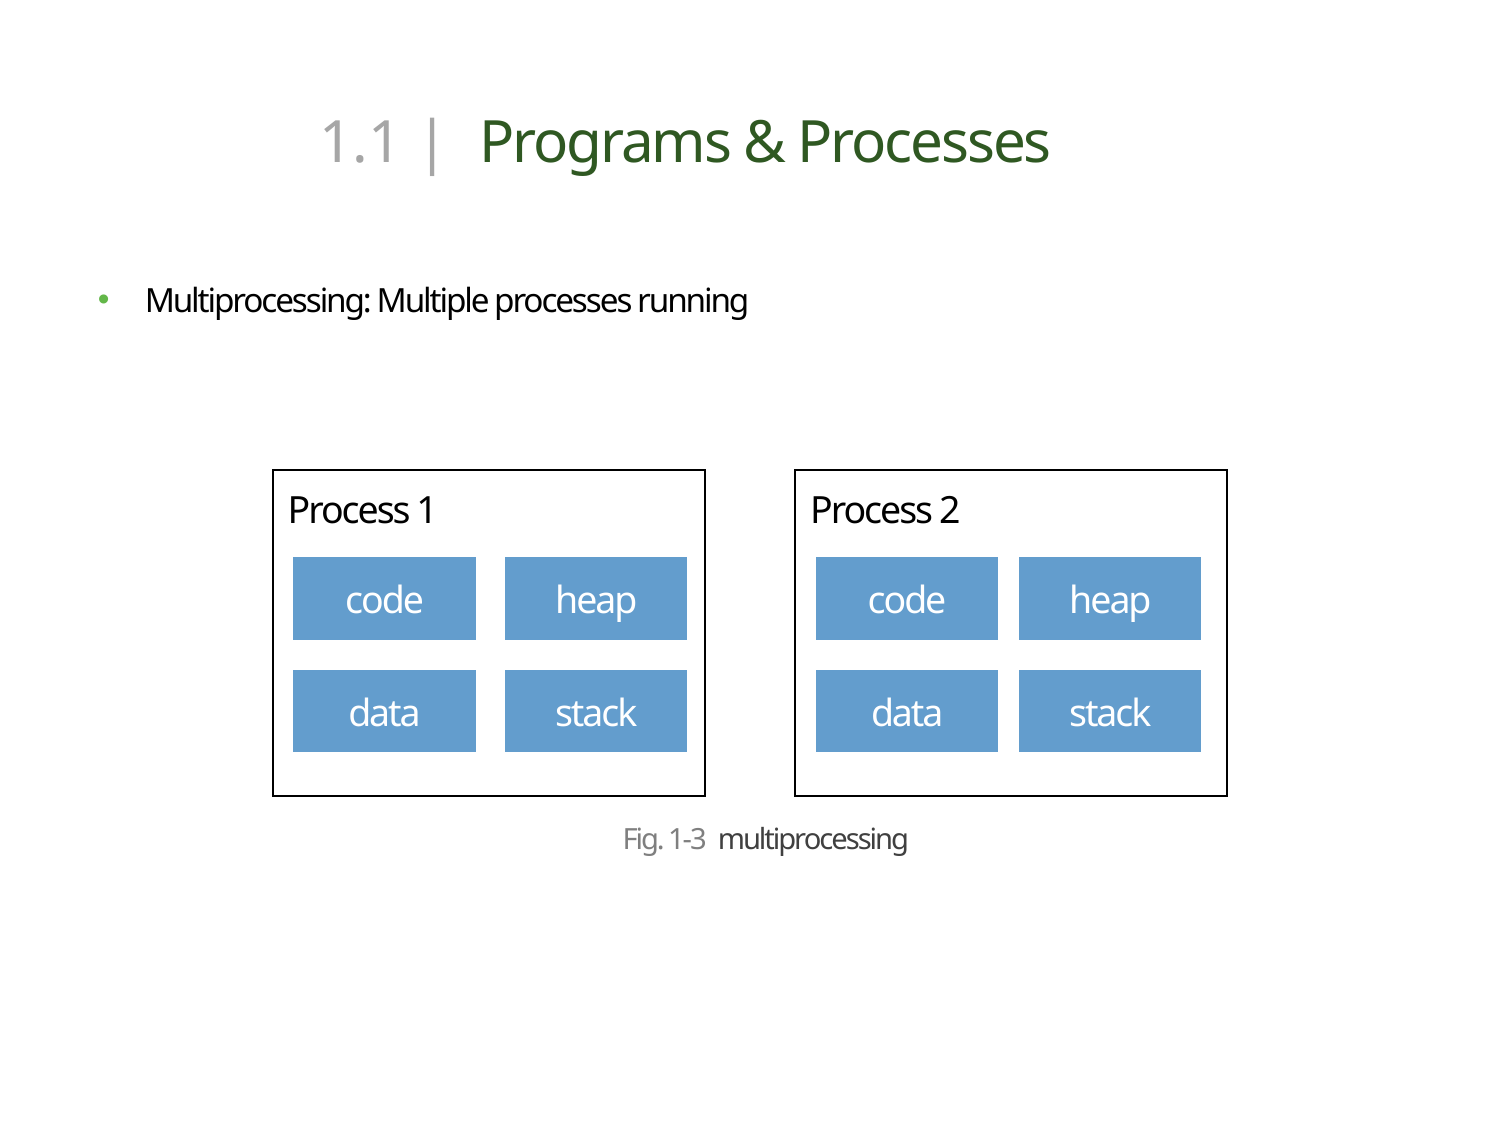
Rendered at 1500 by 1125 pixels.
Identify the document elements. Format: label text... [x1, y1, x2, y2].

text_box code [816, 557, 998, 640]
text_box stack [1019, 670, 1201, 752]
text_box Process 1 [272, 478, 452, 540]
text_box data [293, 670, 476, 752]
text_box Process 2 [795, 478, 974, 540]
text_box 1.1 | Programs & Processes [167, 96, 1218, 183]
text_box Fig. 1-3 multiprocessing [607, 812, 916, 864]
text_box Multiprocessing: Multiple processes running [82, 251, 1424, 322]
text_box heap [1019, 557, 1201, 640]
text_box stack [505, 670, 687, 752]
text_box heap [505, 557, 687, 640]
text_box data [816, 670, 998, 752]
text_box code [293, 557, 476, 640]
